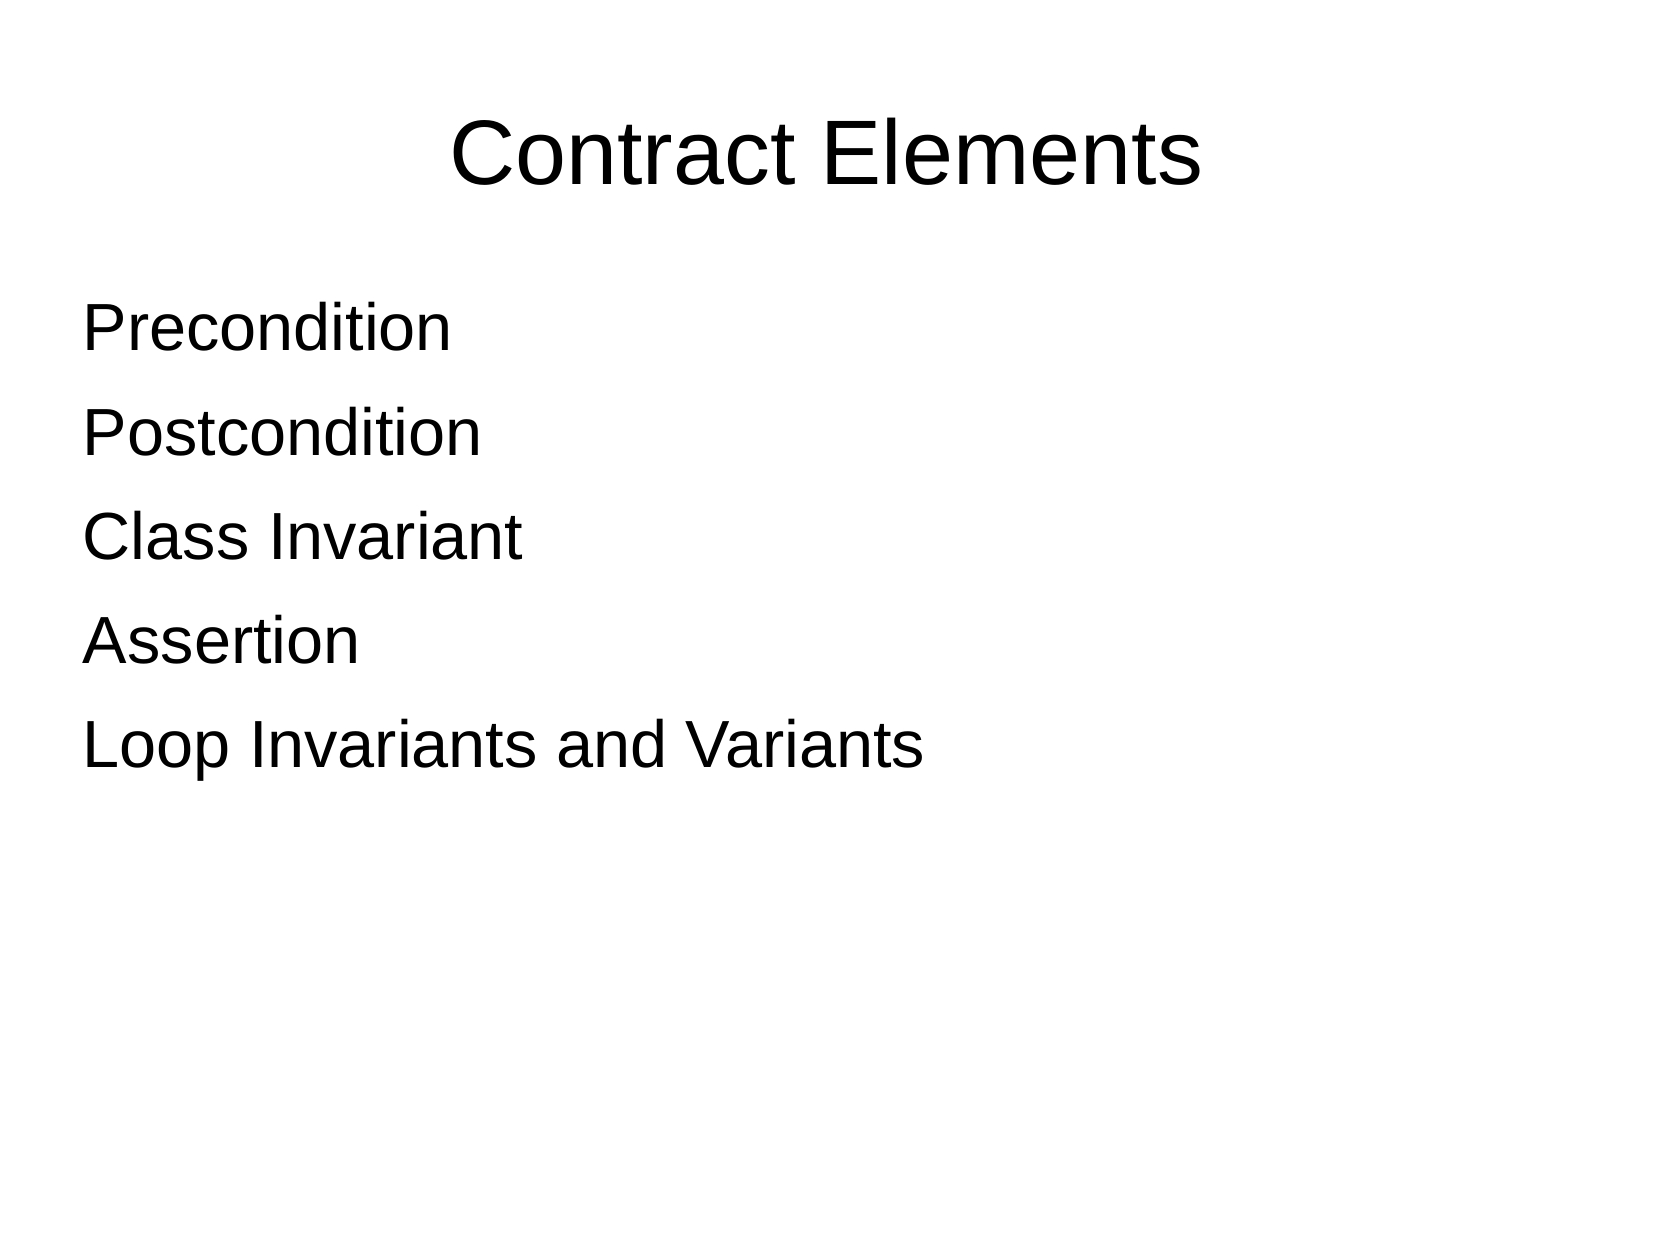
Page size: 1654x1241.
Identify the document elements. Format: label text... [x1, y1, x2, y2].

list Precondition Postcondition Class Invariant Assertion Loop Invariants and Variants [82, 290, 1571, 1094]
title Contract Elements [82, 56, 1571, 250]
